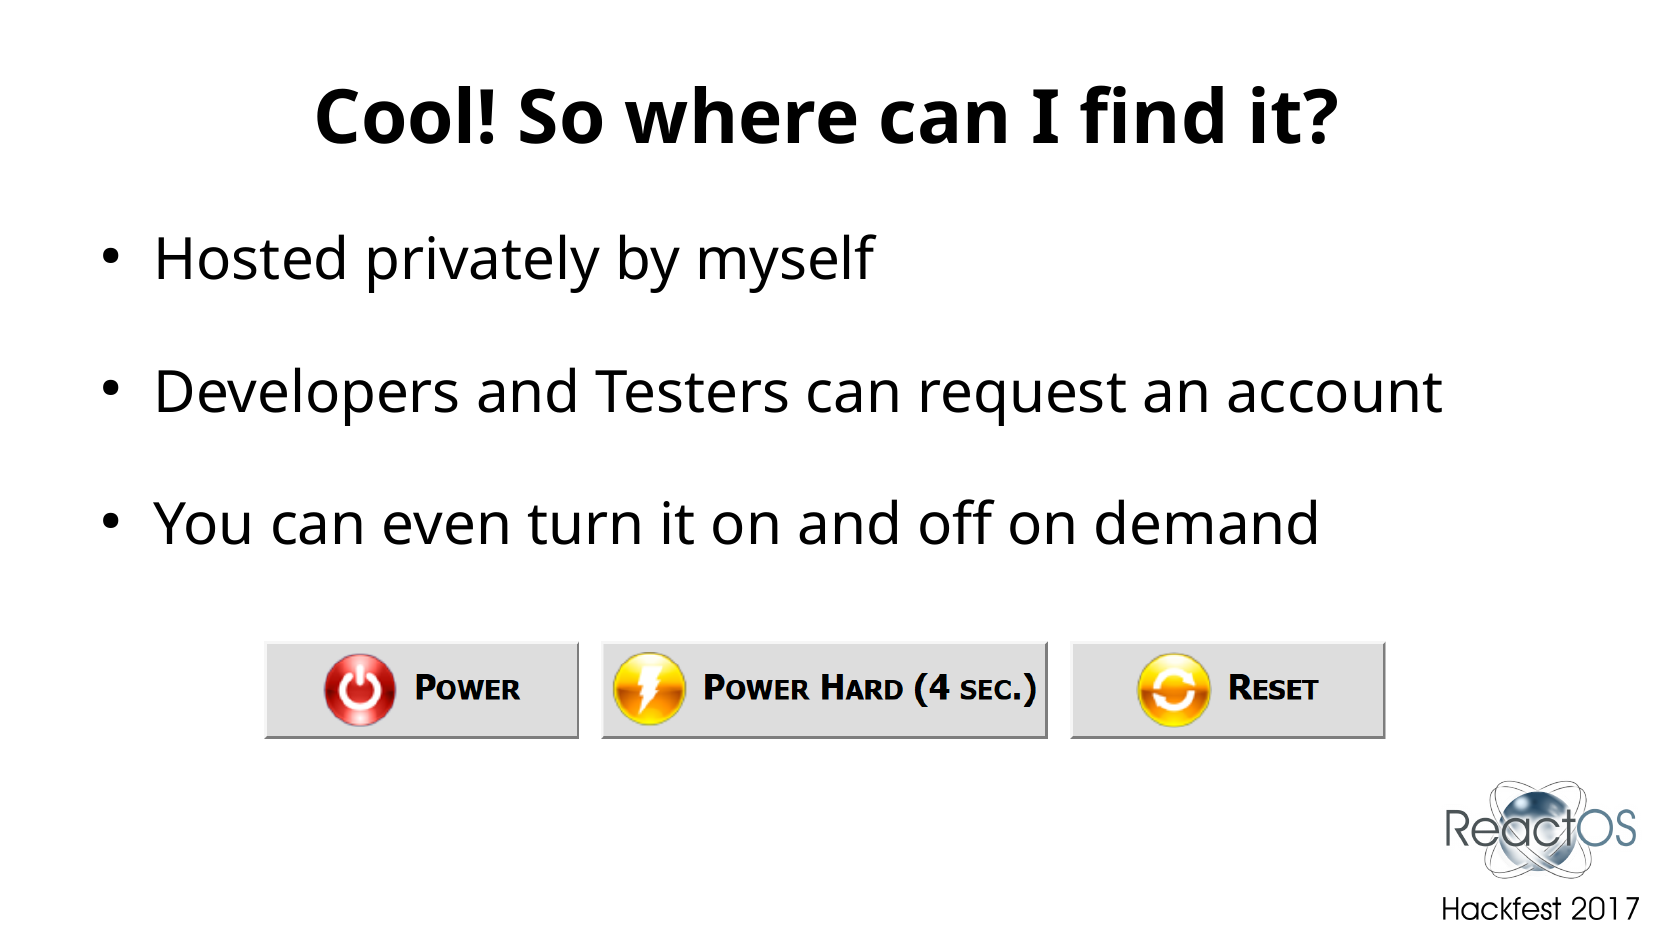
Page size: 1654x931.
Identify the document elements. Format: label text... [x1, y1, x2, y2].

picture [1440, 779, 1642, 920]
title Cool! So where can I find it? [82, 37, 1571, 193]
picture [259, 637, 1394, 745]
list Hosted privately by myself Developers and Testers can request an account You can even turn it on and off on demand [82, 217, 1571, 758]
